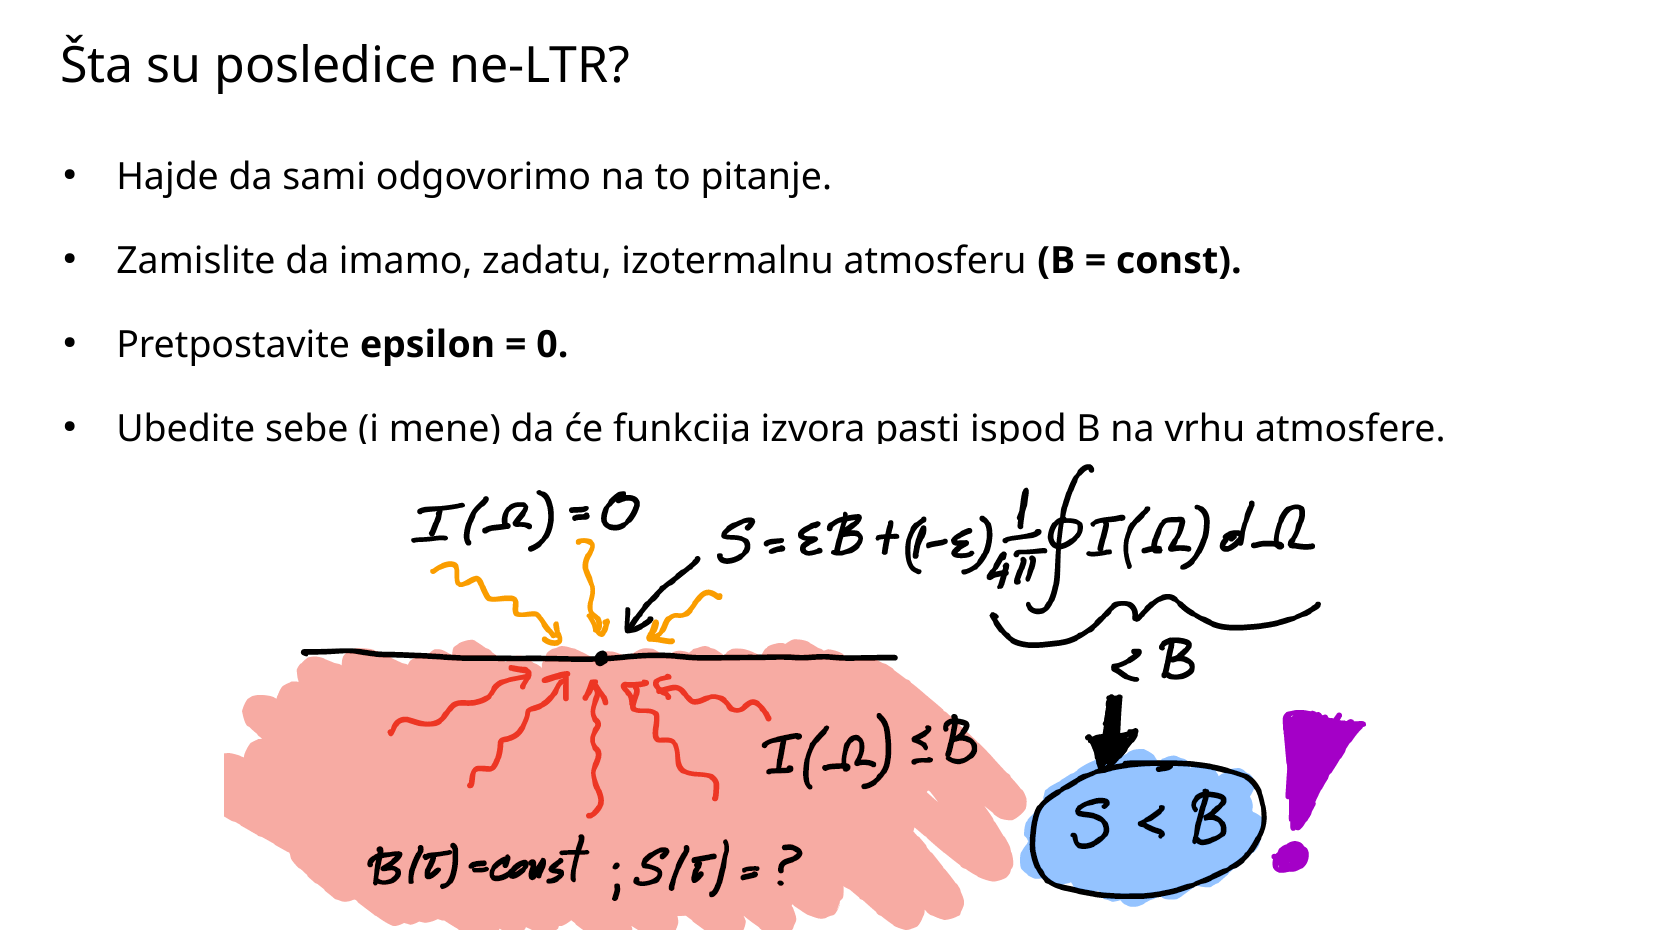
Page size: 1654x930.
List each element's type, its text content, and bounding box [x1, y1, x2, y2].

list Hajde da sami odgovorimo na to pitanje. Zamislite da imamo, zadatu, izotermalnu atmosferu (B = const). Pretpostavite epsilon = 0. Ubedite sebe (i mene) da će funkcija izvora pasti ispod B na vrhu atmosfere. [45, 149, 1635, 880]
title Šta su posledice ne-LTR? [59, 13, 1648, 113]
picture [224, 444, 1429, 930]
